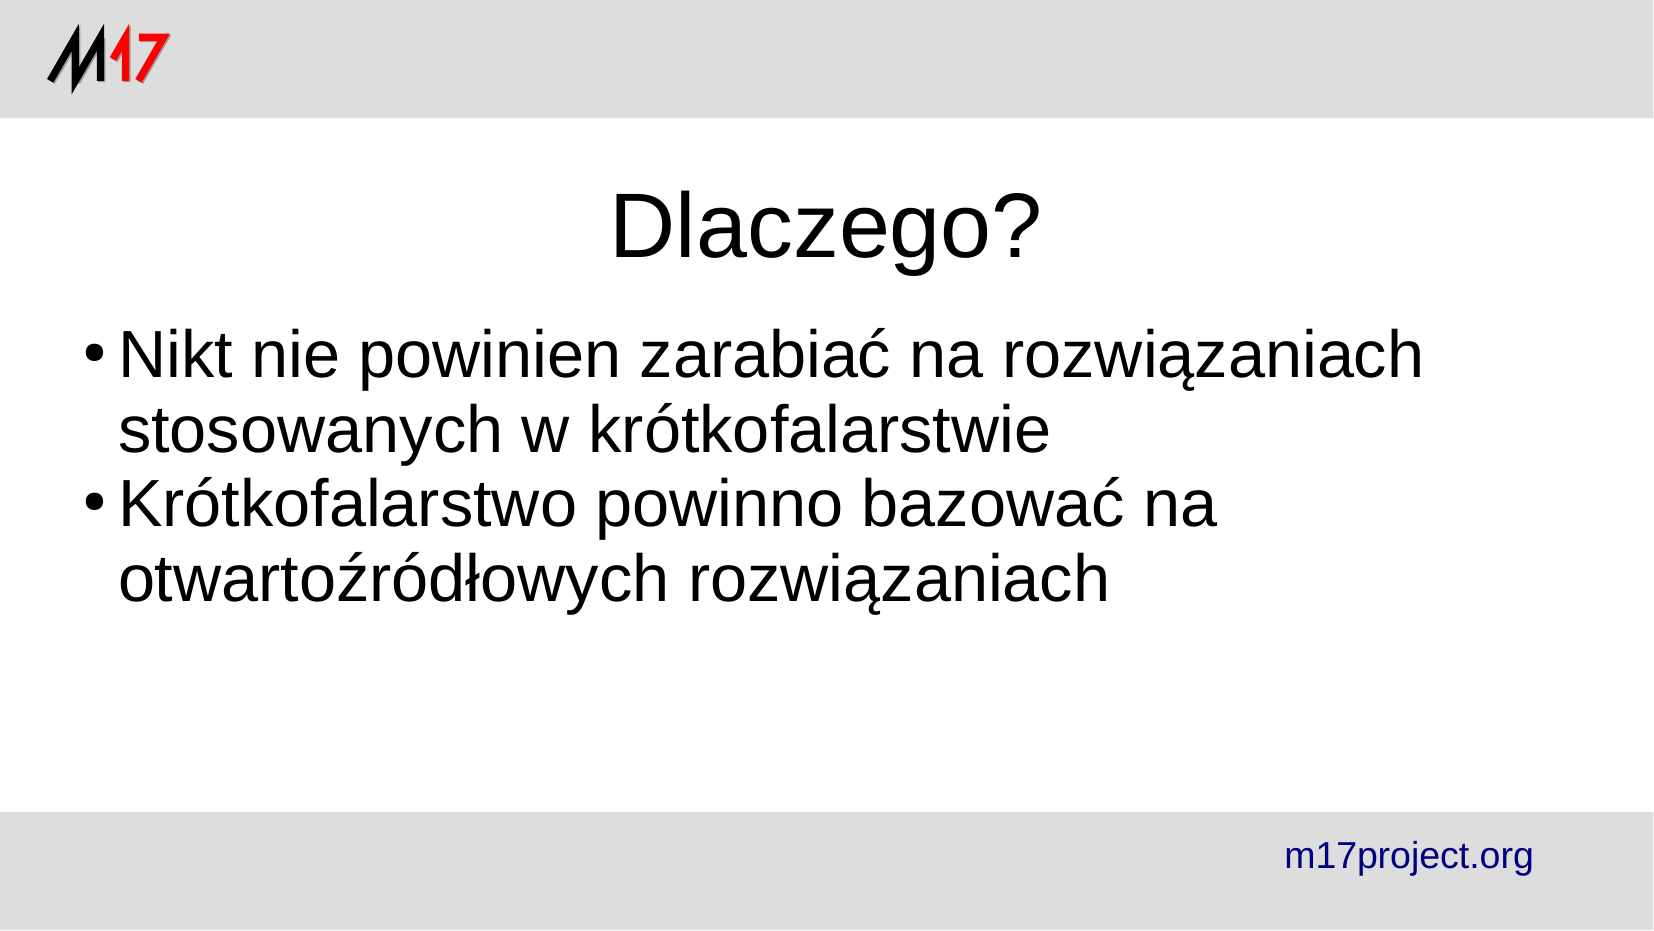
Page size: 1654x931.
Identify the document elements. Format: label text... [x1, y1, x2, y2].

text_box [0, 0, 1654, 119]
picture [39, 16, 178, 102]
title Dlaczego? [82, 147, 1571, 303]
text_box [0, 812, 1654, 931]
subtitle Nikt nie powinien zarabiać na rozwiązaniach stosowanych w krótkofalarstwie Krótkofalarstwo powinno bazować na otwartoźródłowych rozwiązaniach [82, 316, 1571, 812]
text_box m17project.org [1269, 826, 1654, 897]
